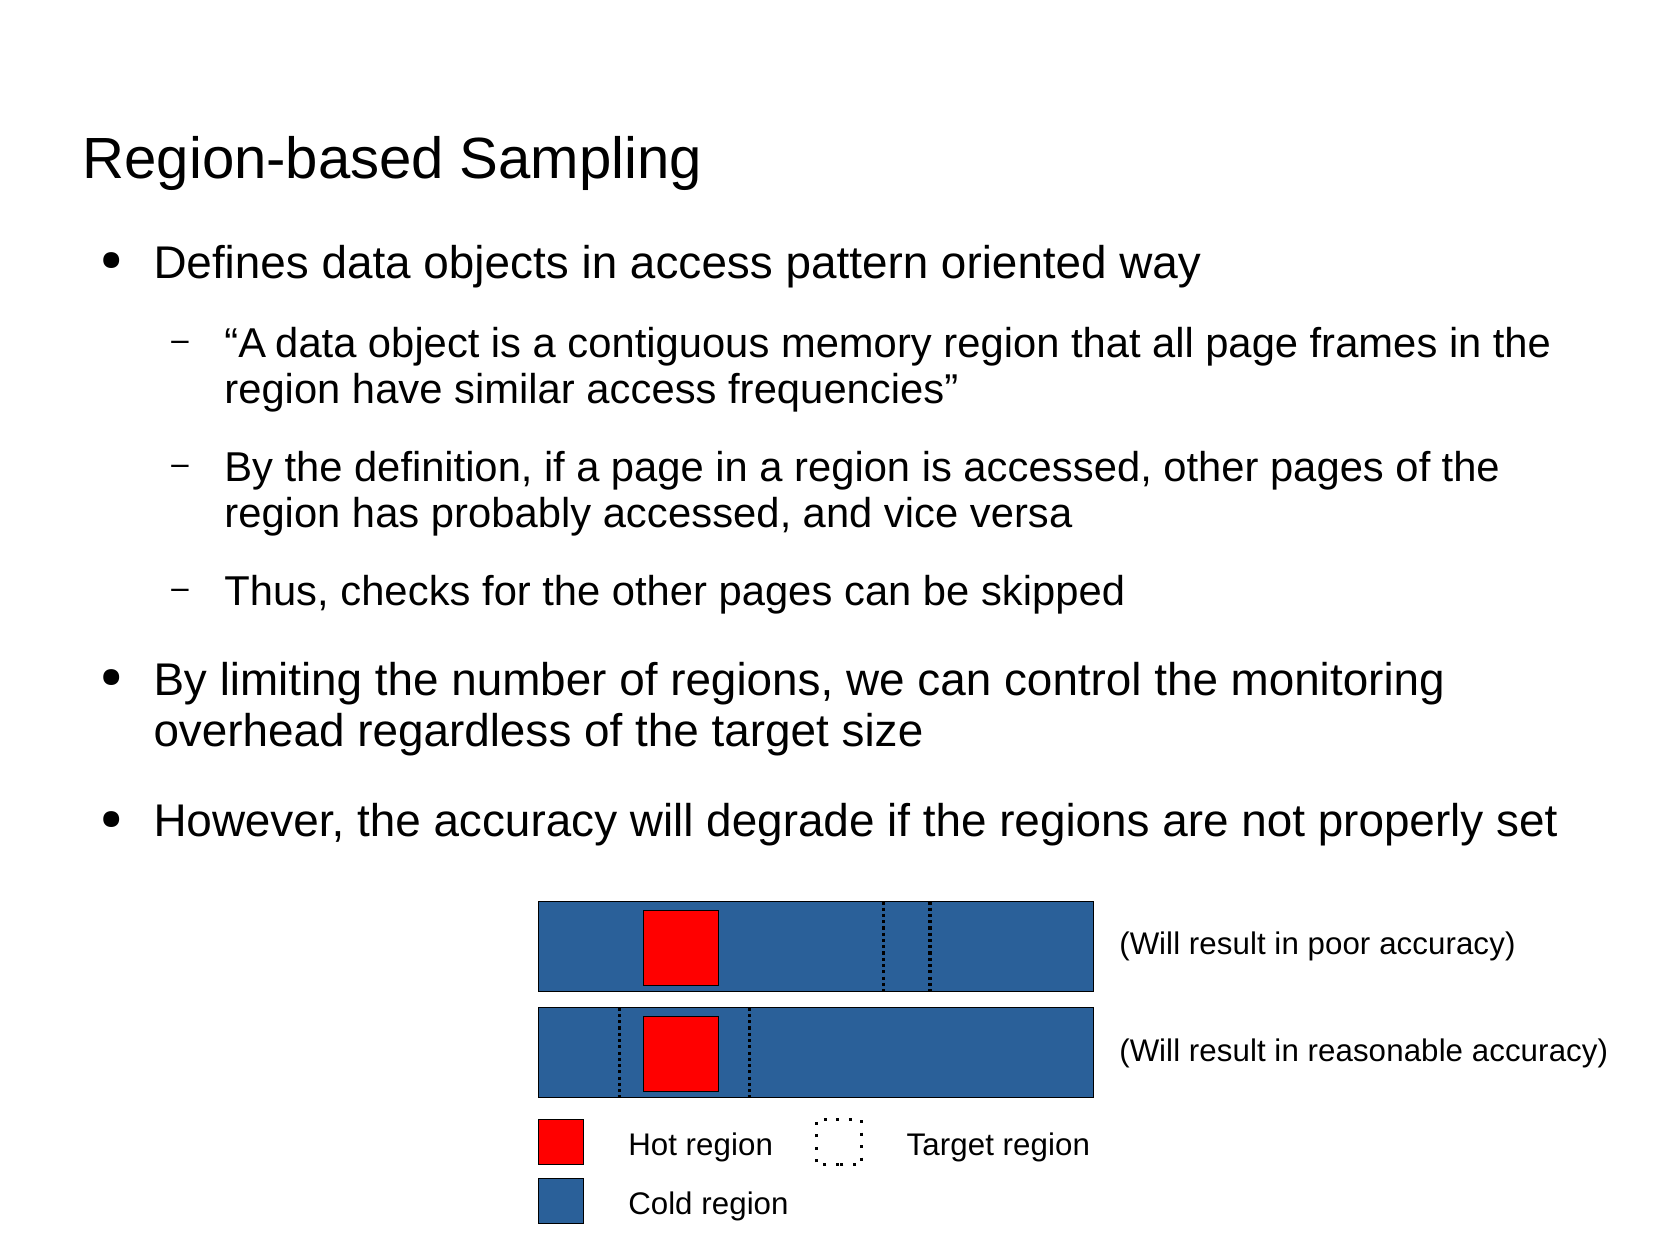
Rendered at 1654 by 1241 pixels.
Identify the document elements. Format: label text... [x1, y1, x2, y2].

text_box (Will result in reasonable accuracy) [1104, 1025, 1636, 1110]
text_box [538, 1119, 584, 1165]
text_box [538, 1007, 1094, 1098]
text_box Cold region [613, 1178, 839, 1241]
title Region-based Sampling [82, 108, 1571, 210]
text_box Hot region [613, 1119, 809, 1170]
list Defines data objects in access pattern oriented way “A data object is a contiguous memory region that all page frames in the region have similar access frequencies” By the definition, if a page in a region is accessed, other pages of the region has probably accessed, and vice versa Thus, checks for the other pages can be skipped By limiting the number of regions, we can control the monitoring overhead regardless of the target size However, the accuracy will degrade if the regions are not properly set [82, 236, 1571, 1111]
text_box Target region [891, 1120, 1117, 1198]
text_box [538, 1178, 584, 1224]
text_box [816, 1119, 862, 1165]
text_box [538, 901, 1094, 992]
text_box (Will result in poor accuracy) [1104, 919, 1591, 981]
